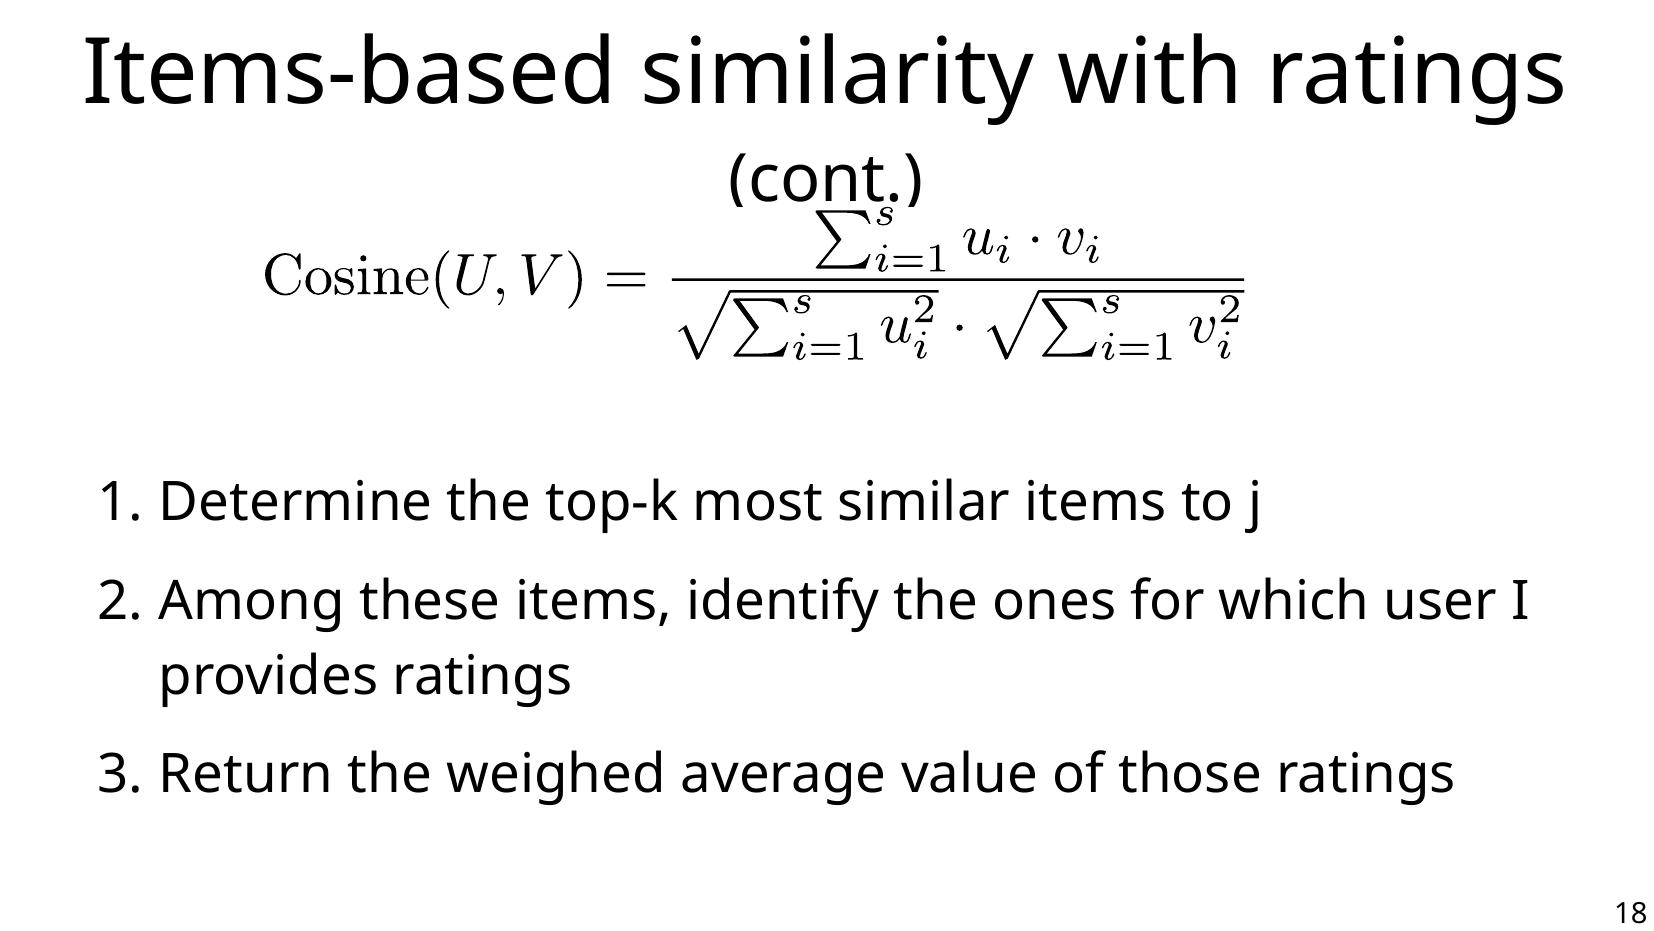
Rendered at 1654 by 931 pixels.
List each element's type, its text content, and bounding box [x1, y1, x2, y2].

title Items-based similarity with ratings (cont.) [1, 1, 1650, 226]
text_box [261, 206, 1245, 361]
list Determine the top-k most similar items to j Among these items, identify the ones for which user I provides ratings Return the weighed average value of those ratings [82, 462, 1571, 811]
